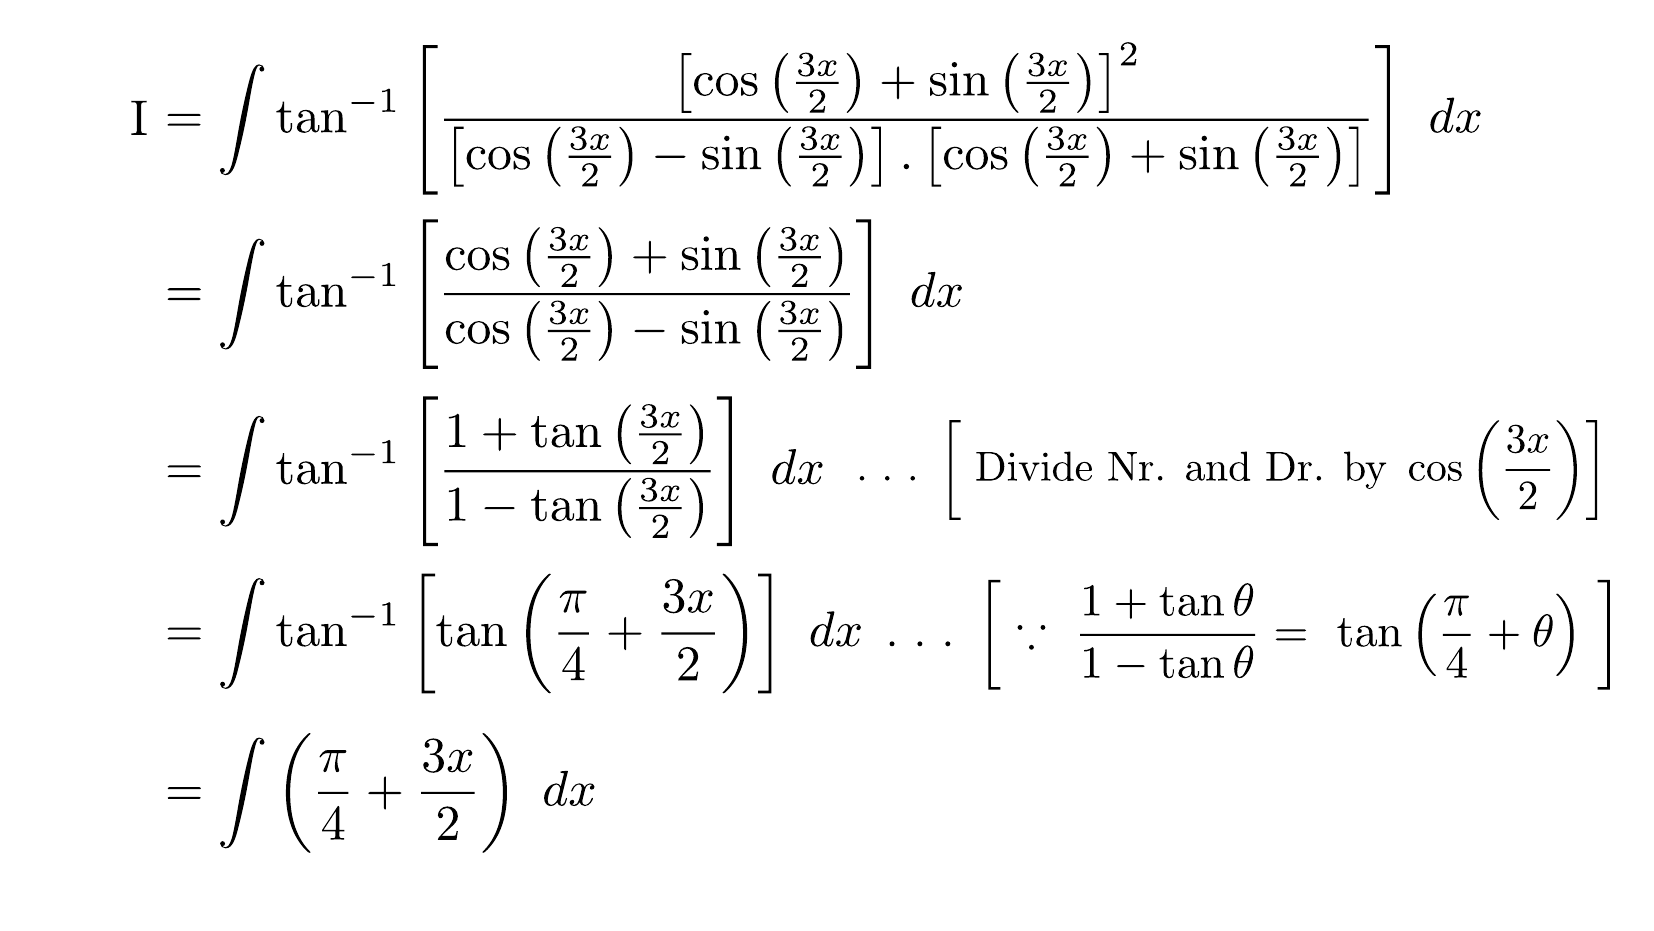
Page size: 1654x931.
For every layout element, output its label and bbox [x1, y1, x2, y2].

text_box [167, 396, 823, 547]
text_box [887, 579, 1610, 690]
text_box [167, 573, 861, 694]
text_box [167, 42, 1481, 195]
text_box [131, 100, 147, 135]
text_box [167, 219, 962, 369]
text_box [167, 733, 595, 853]
title [47, 37, 1607, 886]
text_box [858, 420, 1598, 520]
